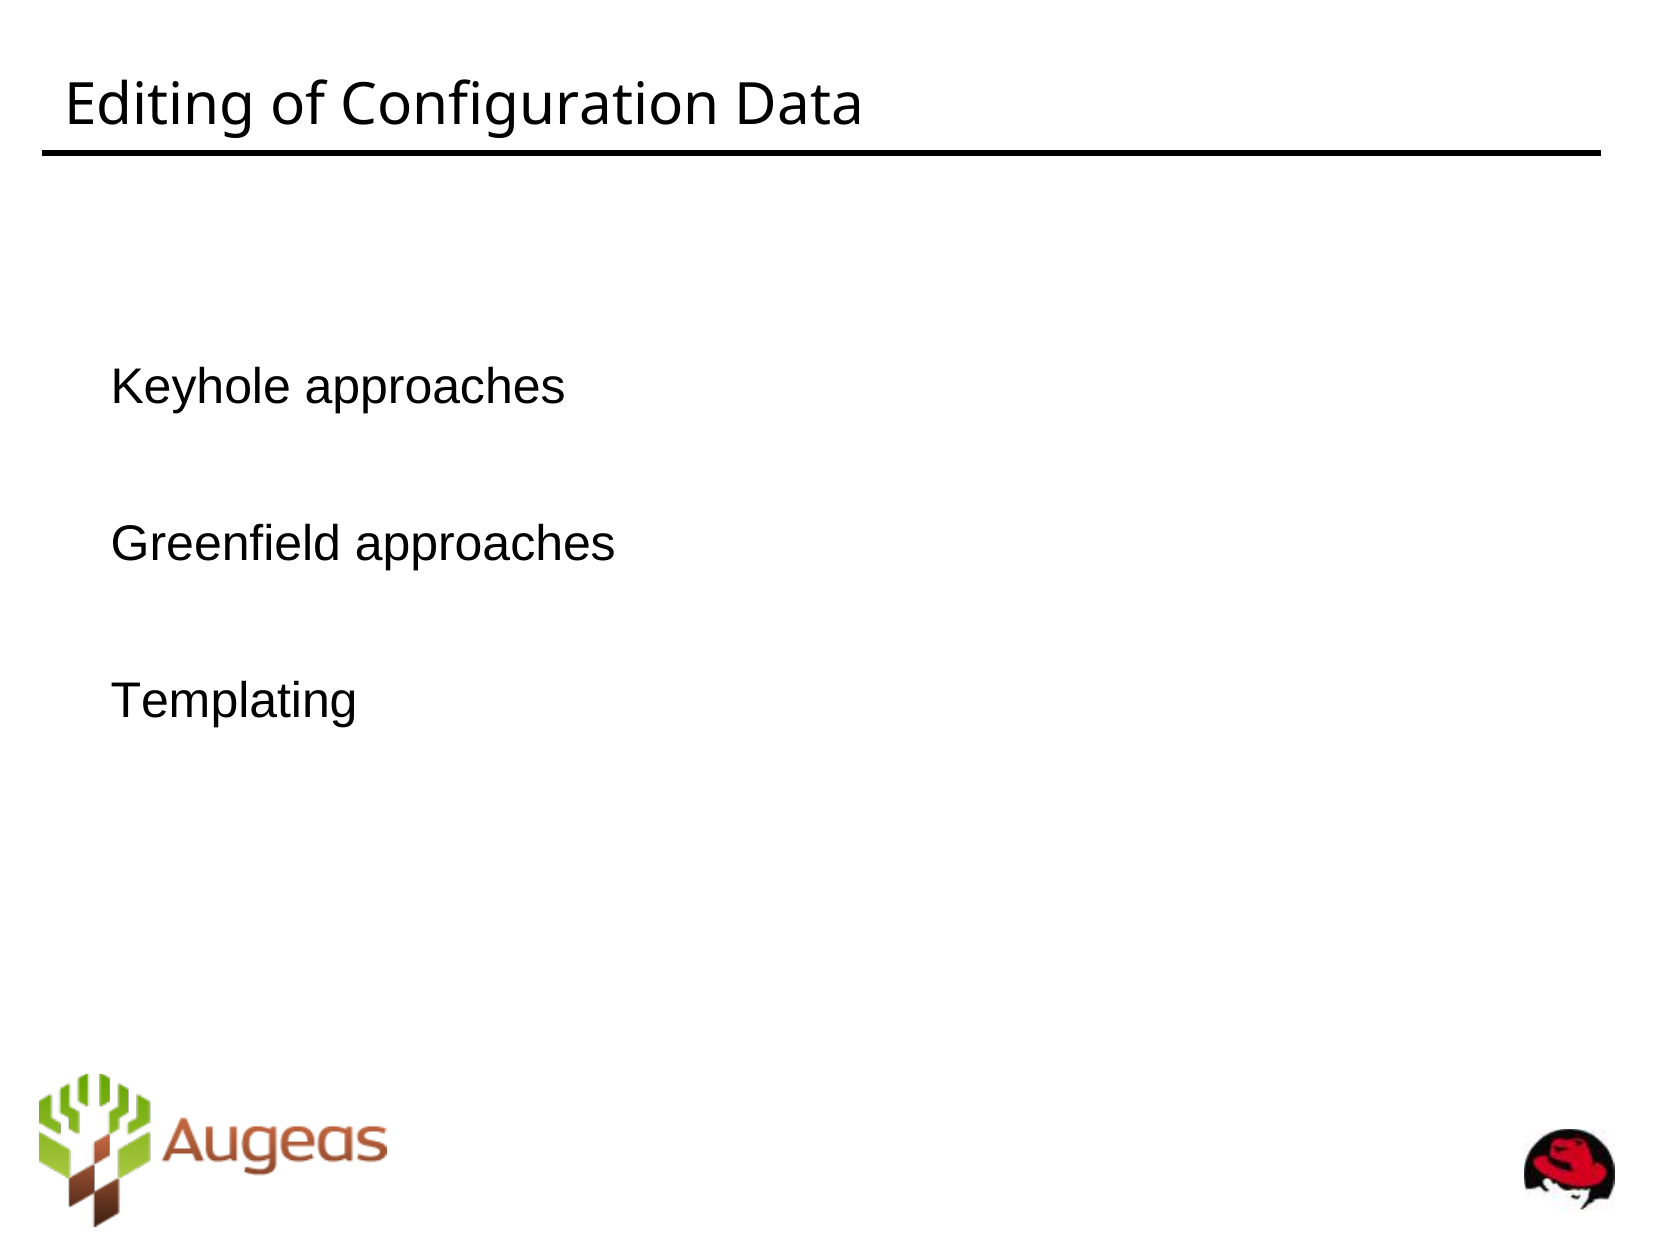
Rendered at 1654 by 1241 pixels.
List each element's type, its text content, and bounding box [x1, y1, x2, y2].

picture [39, 1074, 387, 1227]
picture [1524, 1129, 1615, 1220]
title Editing of Configuration Data [64, 42, 1496, 161]
list Keyhole approaches Greenfield approaches Templating [71, 358, 1495, 1089]
